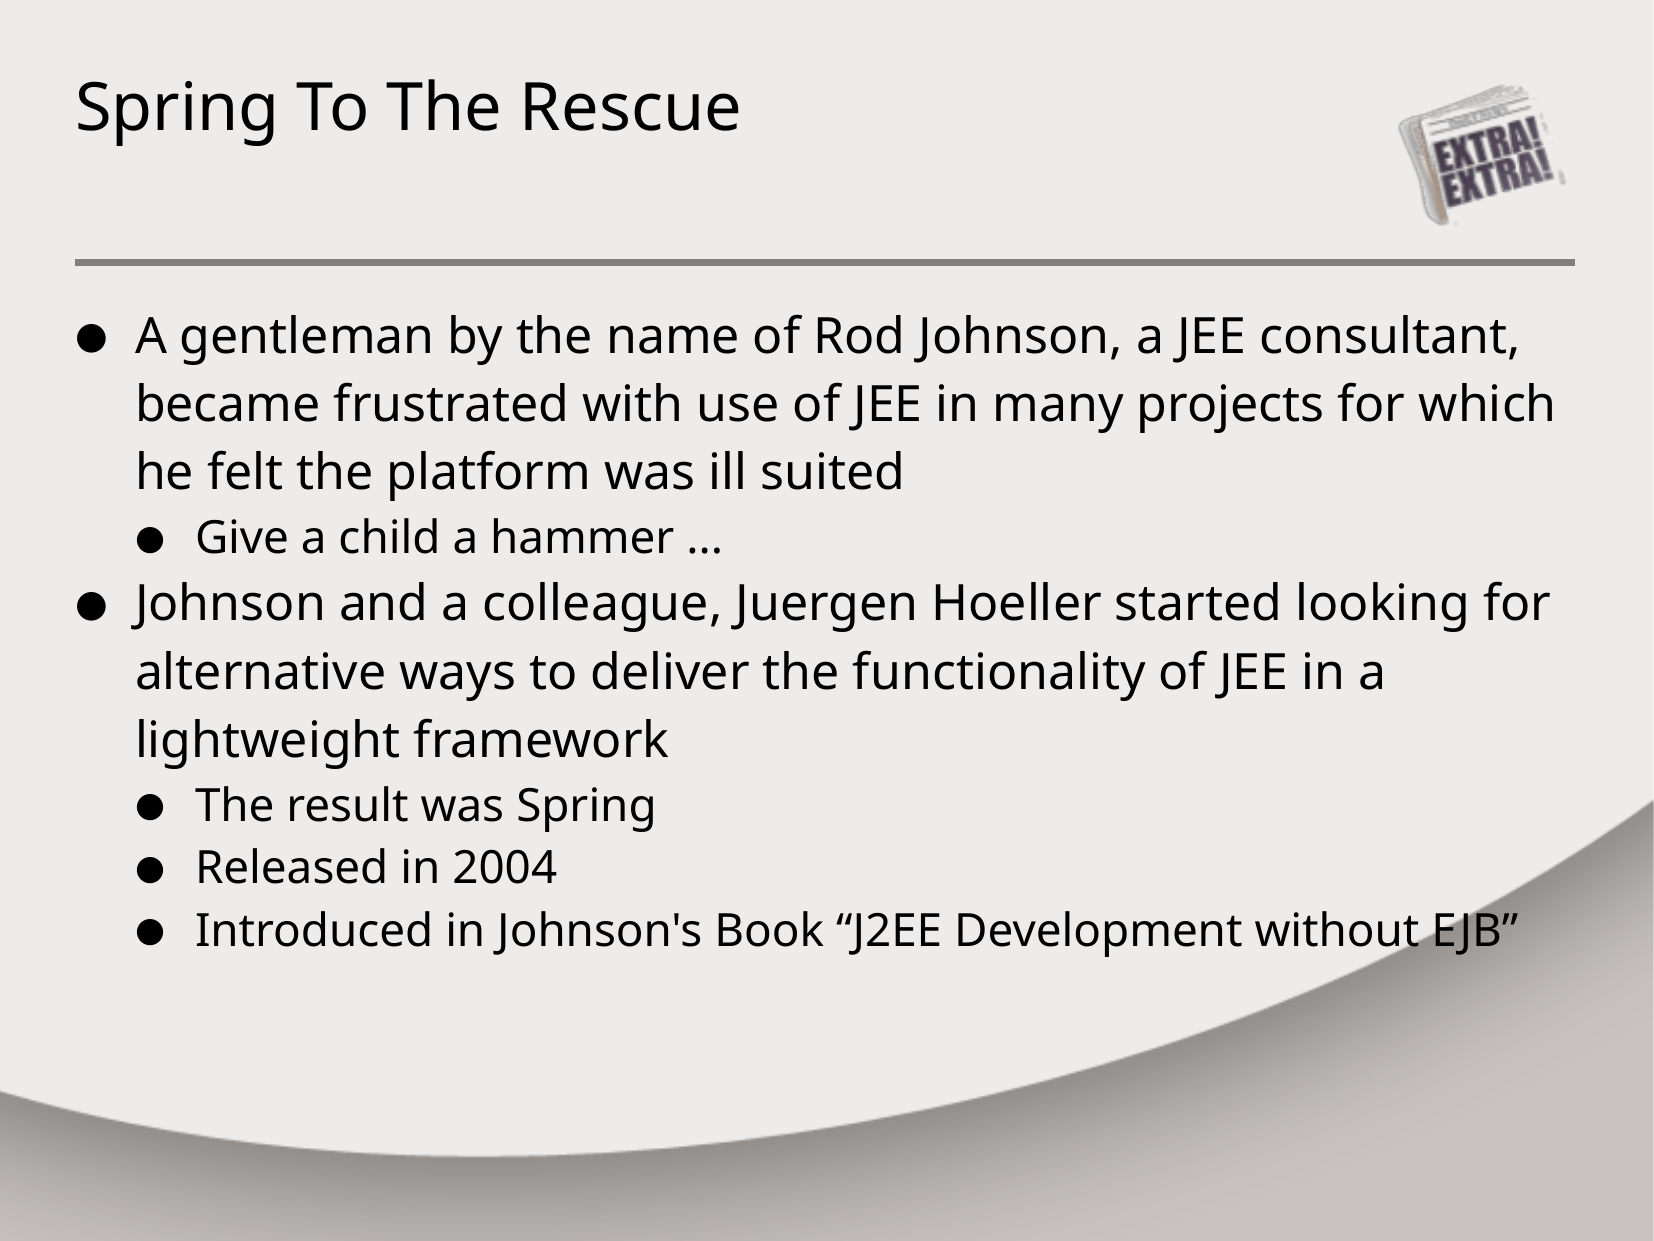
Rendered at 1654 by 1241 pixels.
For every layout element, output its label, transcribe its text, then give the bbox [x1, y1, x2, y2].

list A gentleman by the name of Rod Johnson, a JEE consultant, became frustrated with use of JEE in many projects for which he felt the platform was ill suited Give a child a hammer ... Johnson and a colleague, Juergen Hoeller started looking for alternative ways to deliver the functionality of JEE in a lightweight framework The result was Spring Released in 2004 Introduced in Johnson's Book “J2EE Development without EJB” [75, 300, 1576, 1163]
picture [0, 0, 1654, 1241]
title Spring To The Rescue [75, 75, 1388, 226]
